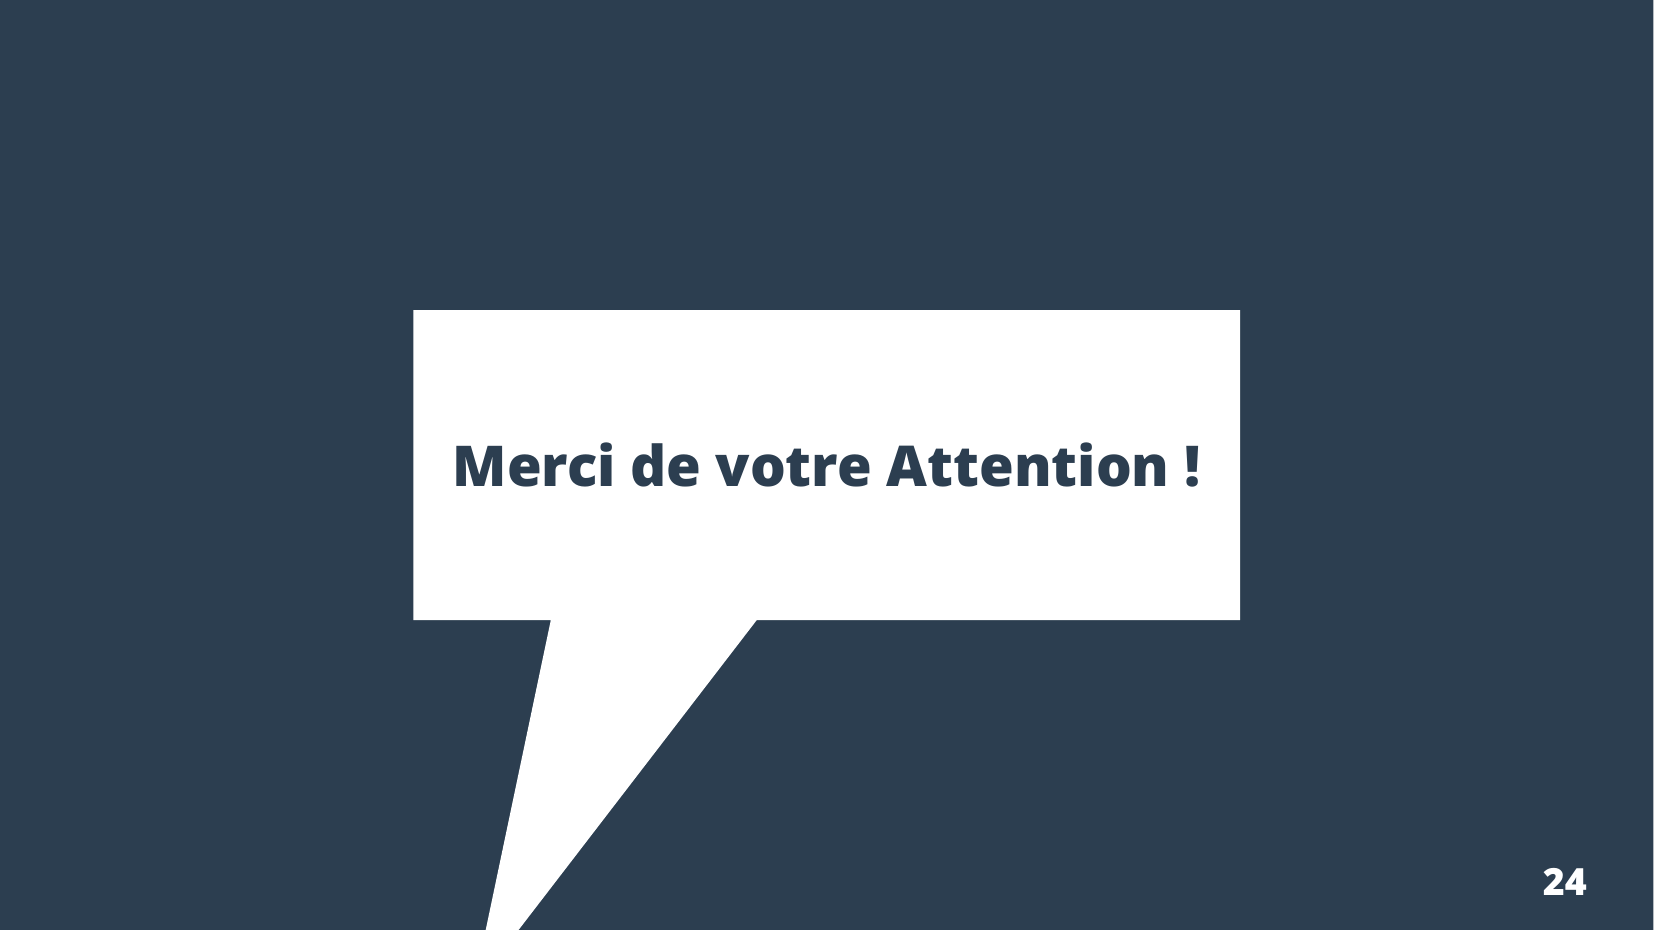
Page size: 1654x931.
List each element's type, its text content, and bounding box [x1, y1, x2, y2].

title Merci de votre Attention ! [442, 332, 1211, 598]
